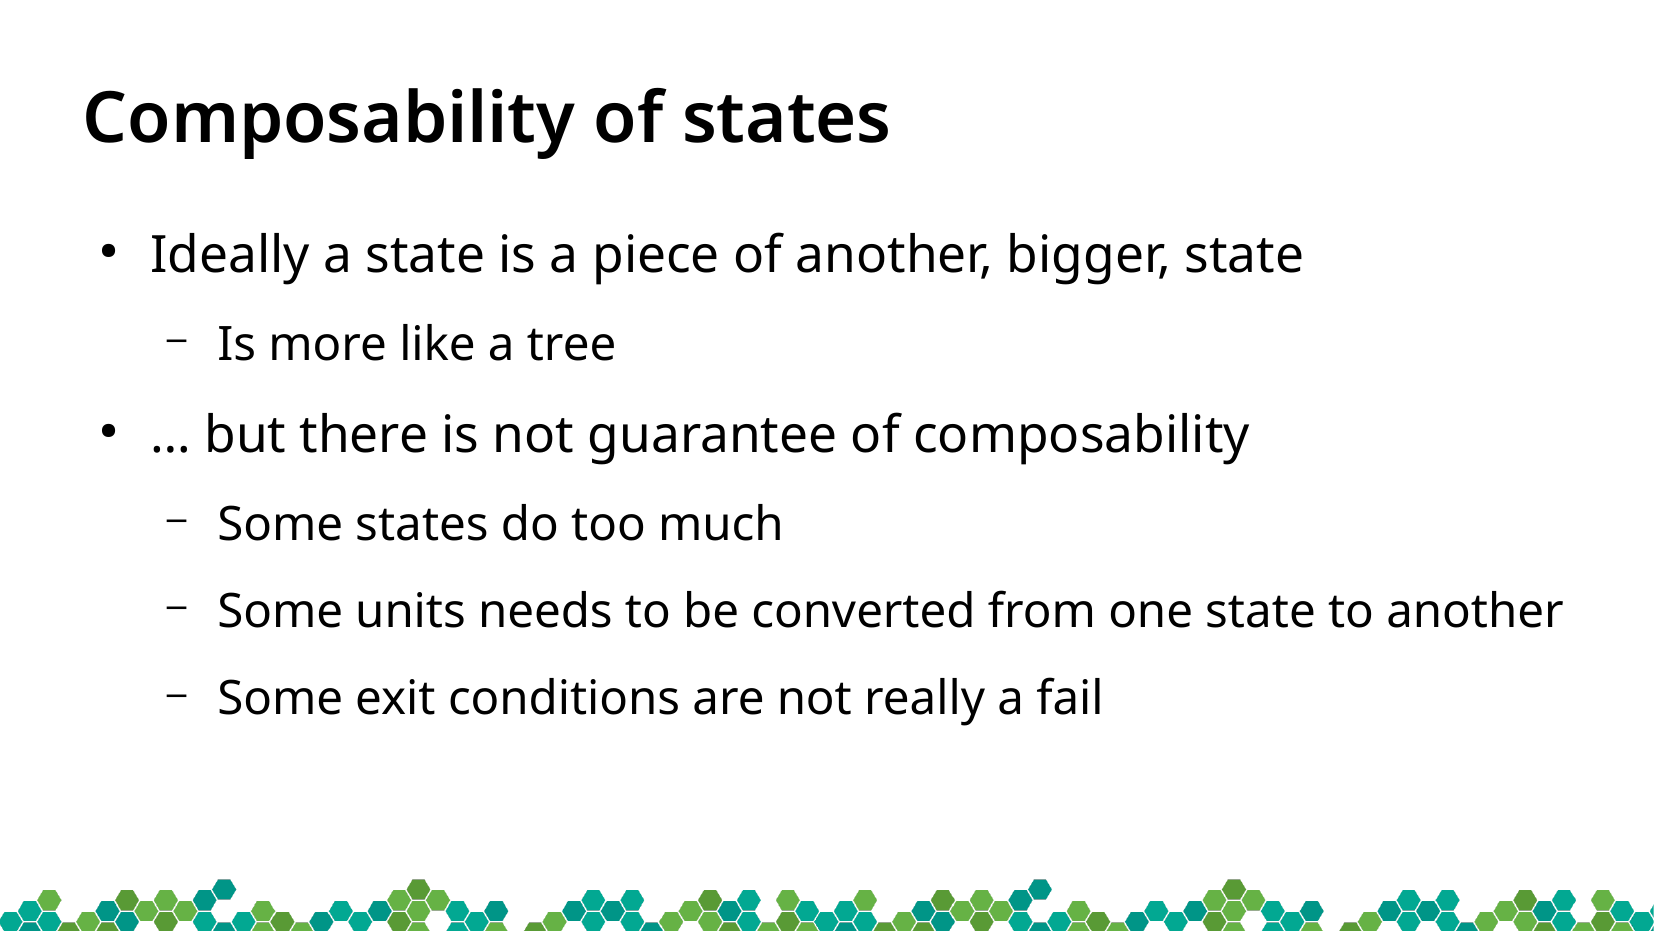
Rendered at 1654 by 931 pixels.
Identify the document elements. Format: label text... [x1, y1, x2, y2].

picture [0, 871, 1654, 931]
list Ideally a state is a piece of another, bigger, state Is more like a tree … but there is not guarantee of composability Some states do too much Some units needs to be converted from one state to another Some exit conditions are not really a fail [82, 217, 1571, 758]
title Composability of states [82, 37, 1571, 193]
